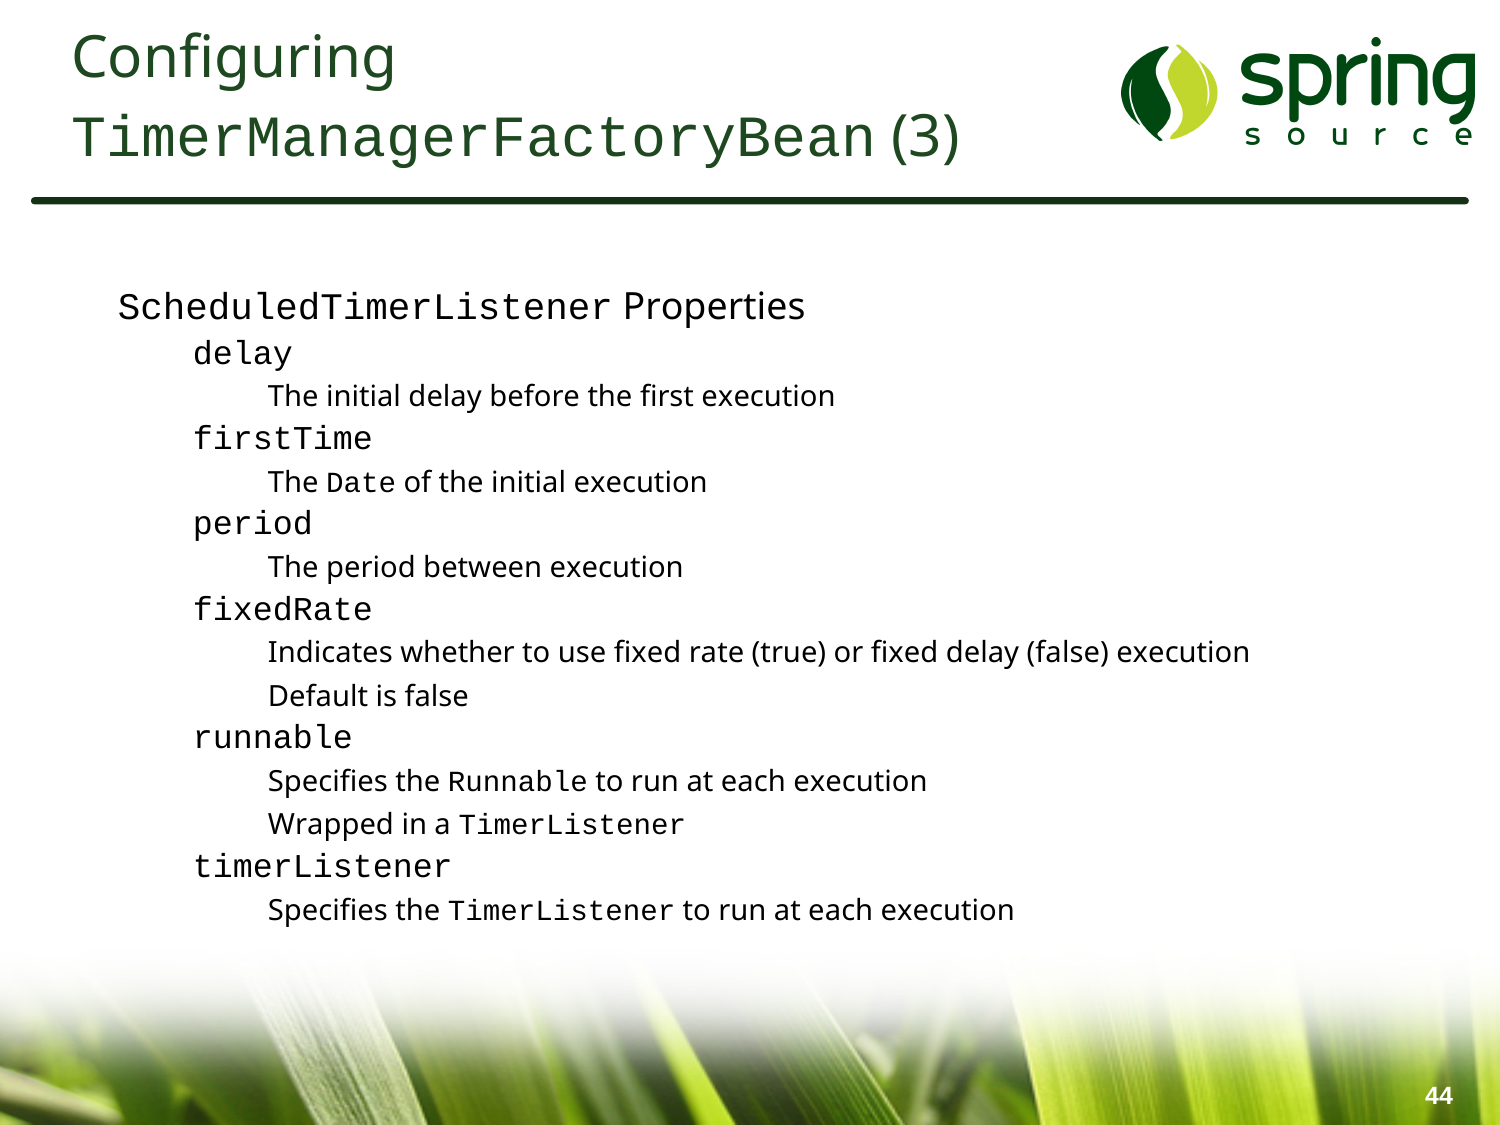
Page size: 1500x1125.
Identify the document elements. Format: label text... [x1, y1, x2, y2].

list ScheduledTimerListener Properties delay The initial delay before the first execution firstTime The Date of the initial execution period The period between execution fixedRate Indicates whether to use fixed rate (true) or fixed delay (false) execution Default is false runnable Specifies the Runnable to run at each execution Wrapped in a TimerListener timerListener Specifies the TimerListener to run at each execution [103, 275, 1394, 950]
picture [1121, 37, 1475, 145]
picture [0, 944, 1500, 1125]
title Configuring TimerManagerFactoryBean (3) [56, 13, 1089, 176]
